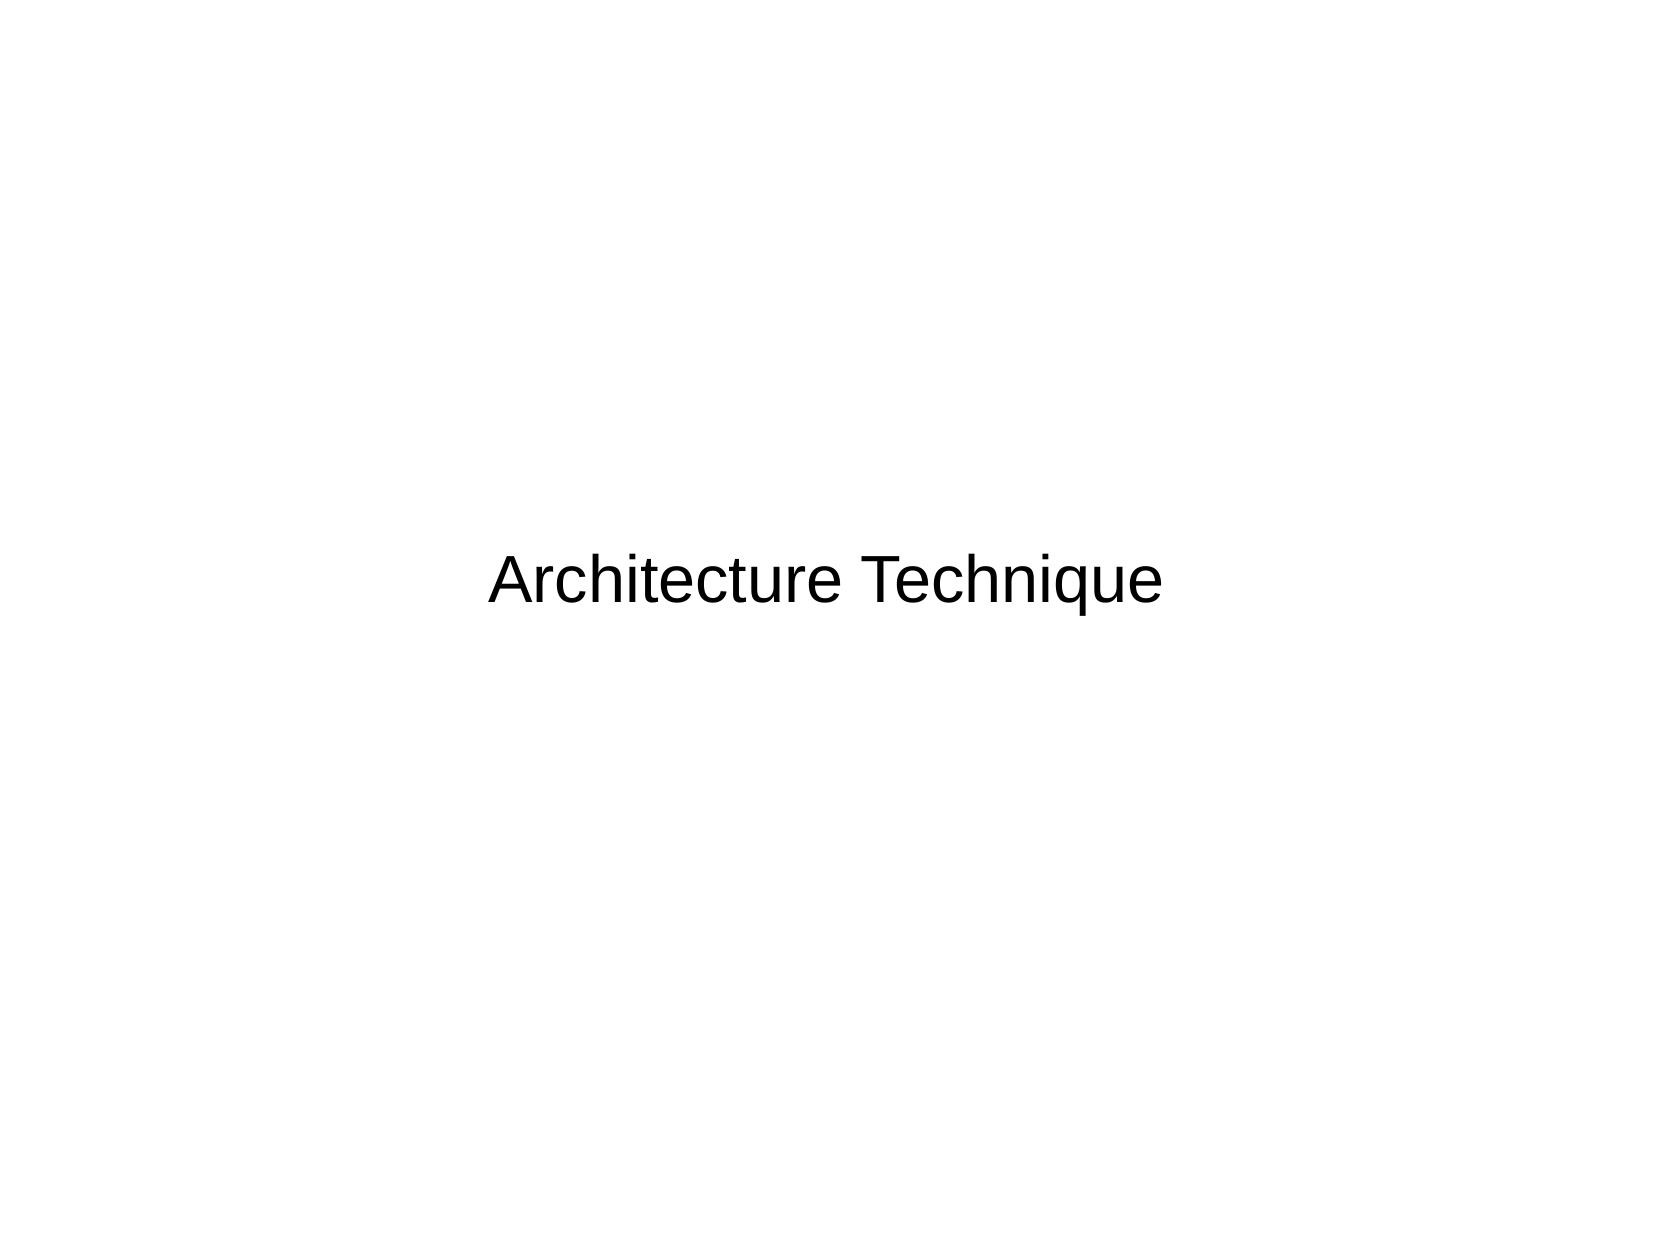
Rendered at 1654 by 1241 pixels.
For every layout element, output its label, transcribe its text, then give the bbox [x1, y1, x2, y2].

subtitle Architecture Technique [82, 49, 1571, 1109]
